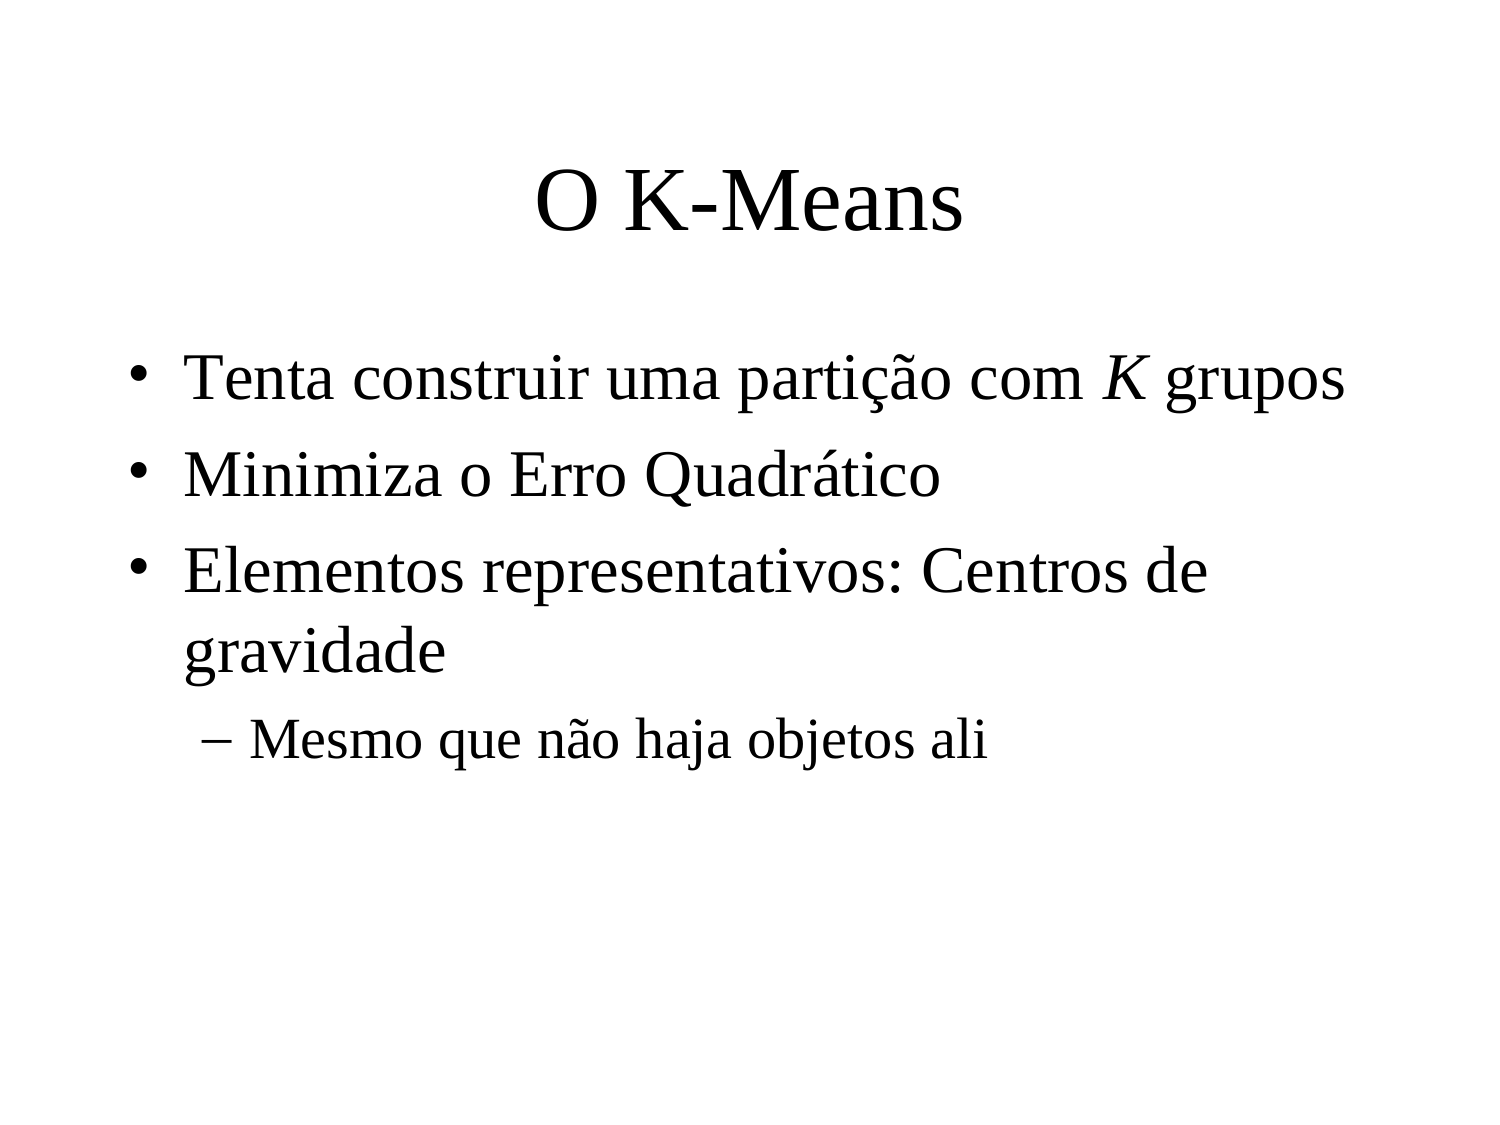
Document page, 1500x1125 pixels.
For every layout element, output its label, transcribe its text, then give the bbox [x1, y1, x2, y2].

list Tenta construir uma partição com K grupos Minimiza o Erro Quadrático Elementos representativos: Centros de gravidade Mesmo que não haja objetos ali [112, 324, 1388, 1001]
title O K-Means [112, 99, 1388, 288]
